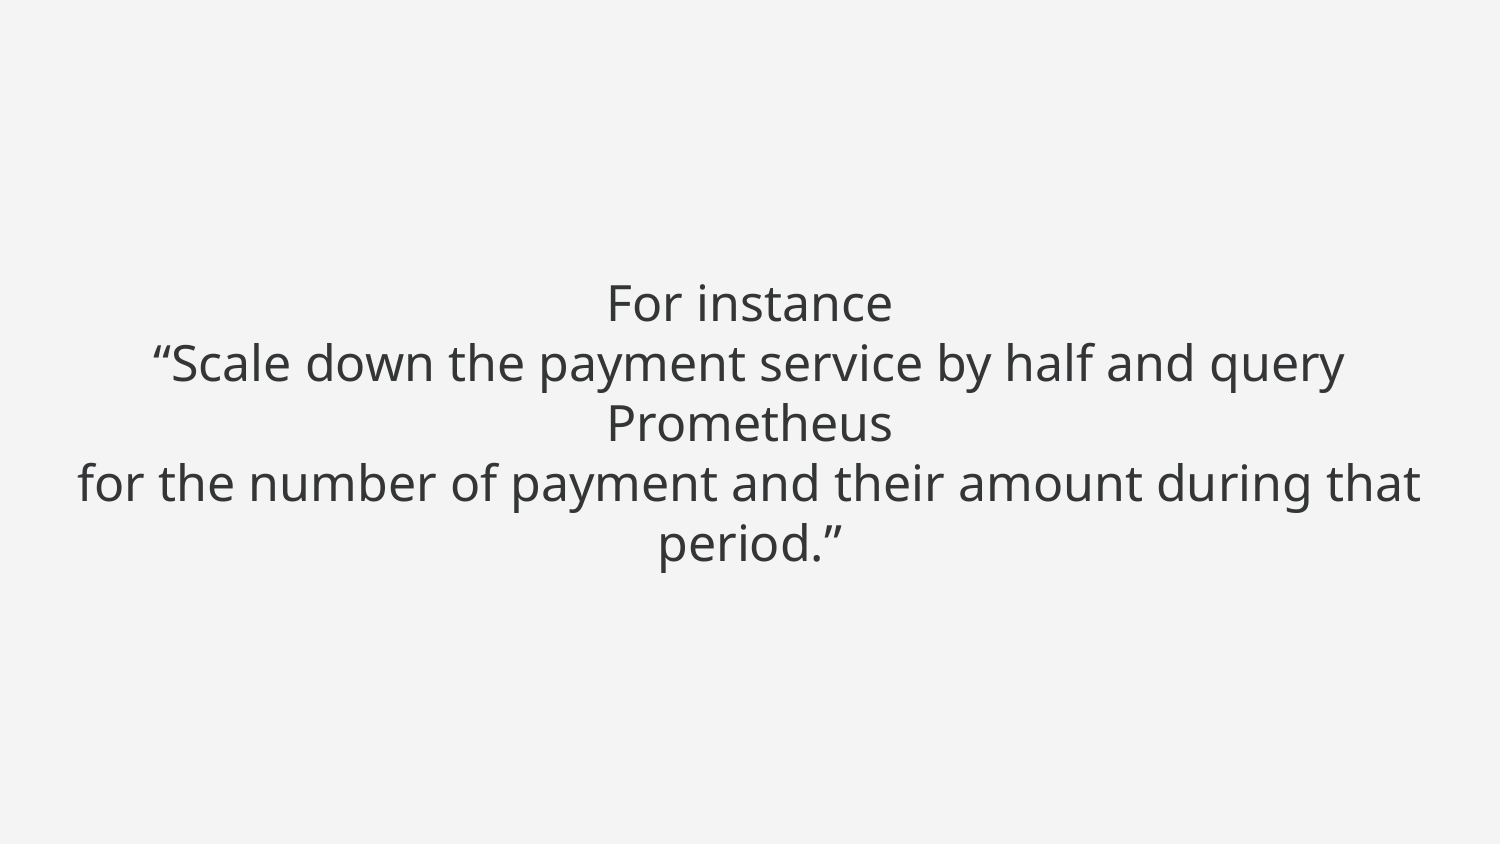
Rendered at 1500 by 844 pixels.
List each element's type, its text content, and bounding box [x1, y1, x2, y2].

list For instance “Scale down the payment service by half and query Prometheus for the number of payment and their amount during that period.” [51, 266, 1449, 578]
